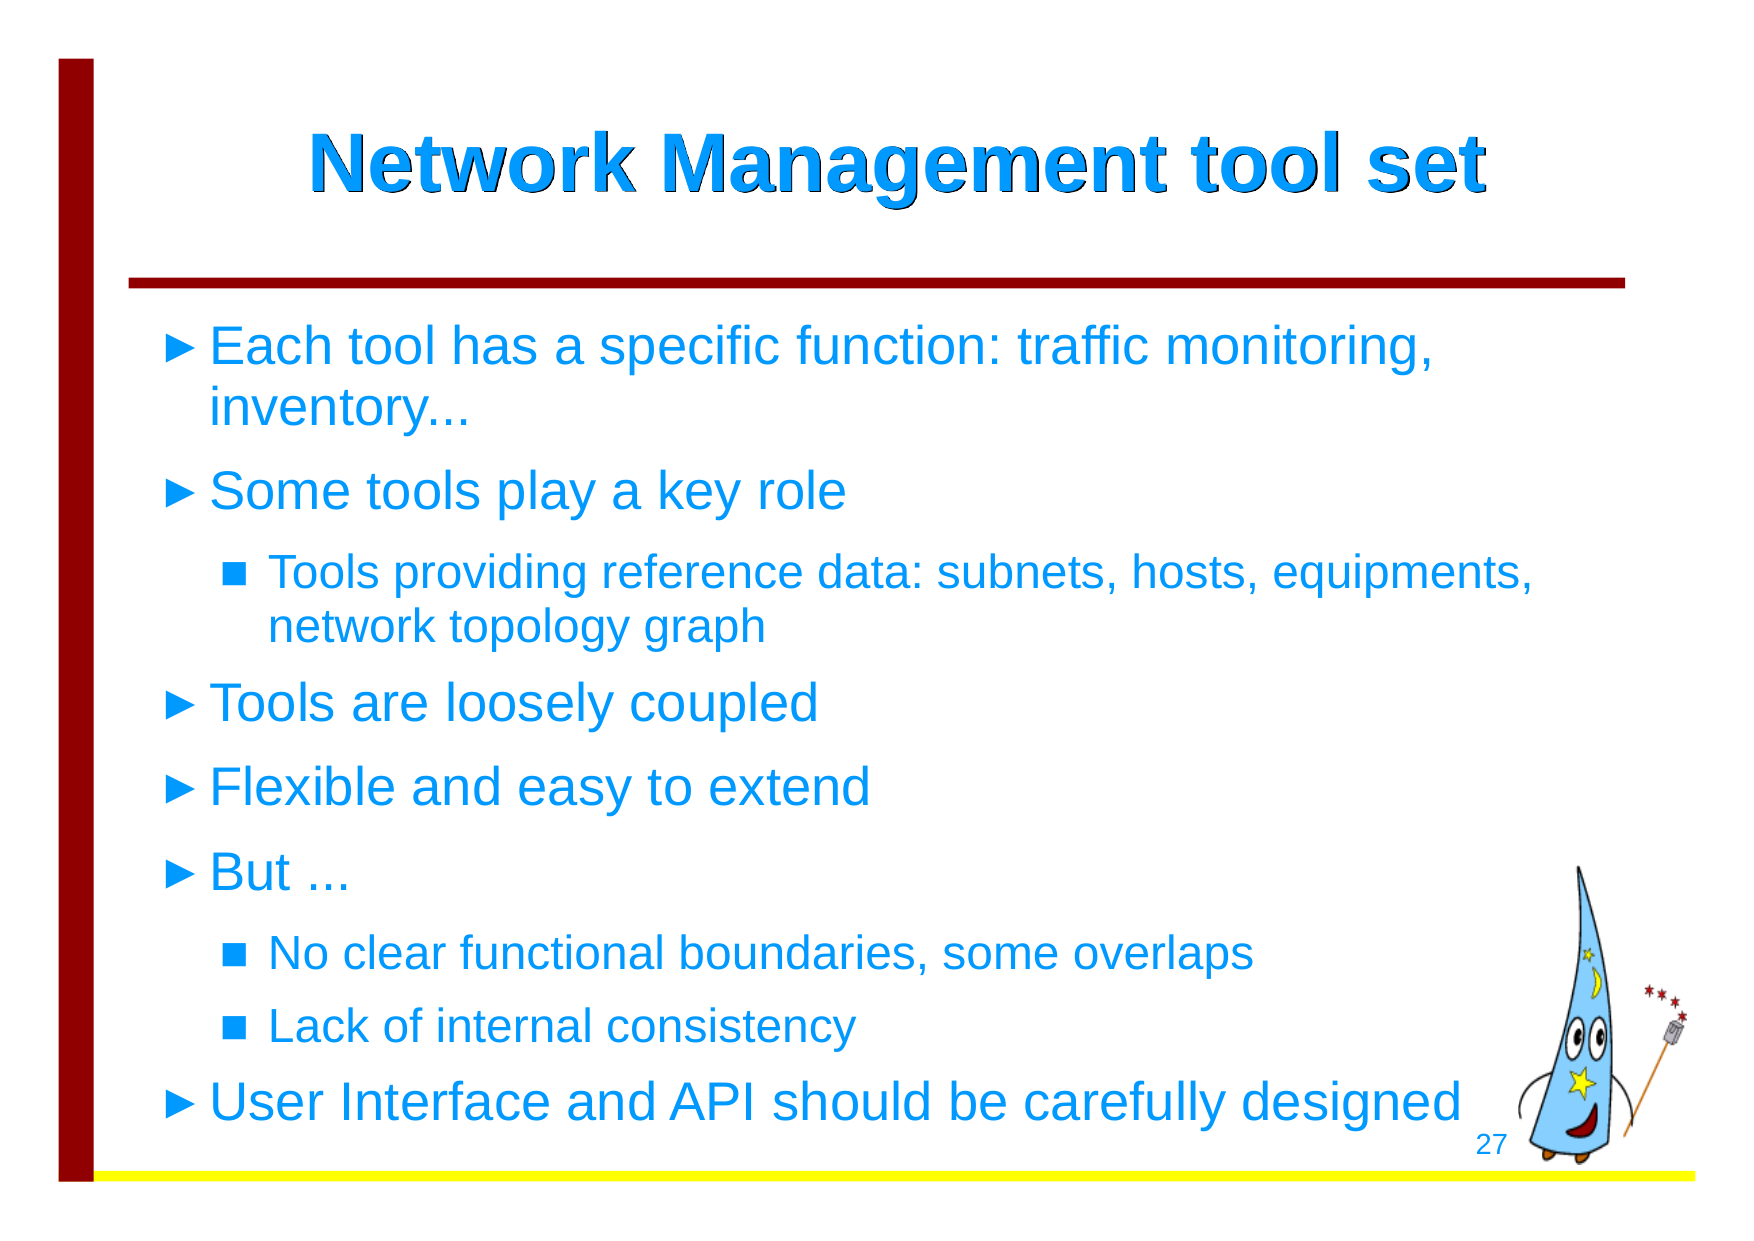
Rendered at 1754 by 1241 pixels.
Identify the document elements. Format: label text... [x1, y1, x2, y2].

title Network Management tool set [152, 74, 1643, 252]
list Each tool has a specific function: traffic monitoring, inventory... Some tools play a key role Tools providing reference data: subnets, hosts, equipments, network topology graph Tools are loosely coupled Flexible and easy to extend But ... No clear functional boundaries, some overlaps Lack of internal consistency User Interface and API should be carefully designed [140, 315, 1614, 1134]
picture [1518, 865, 1687, 1165]
